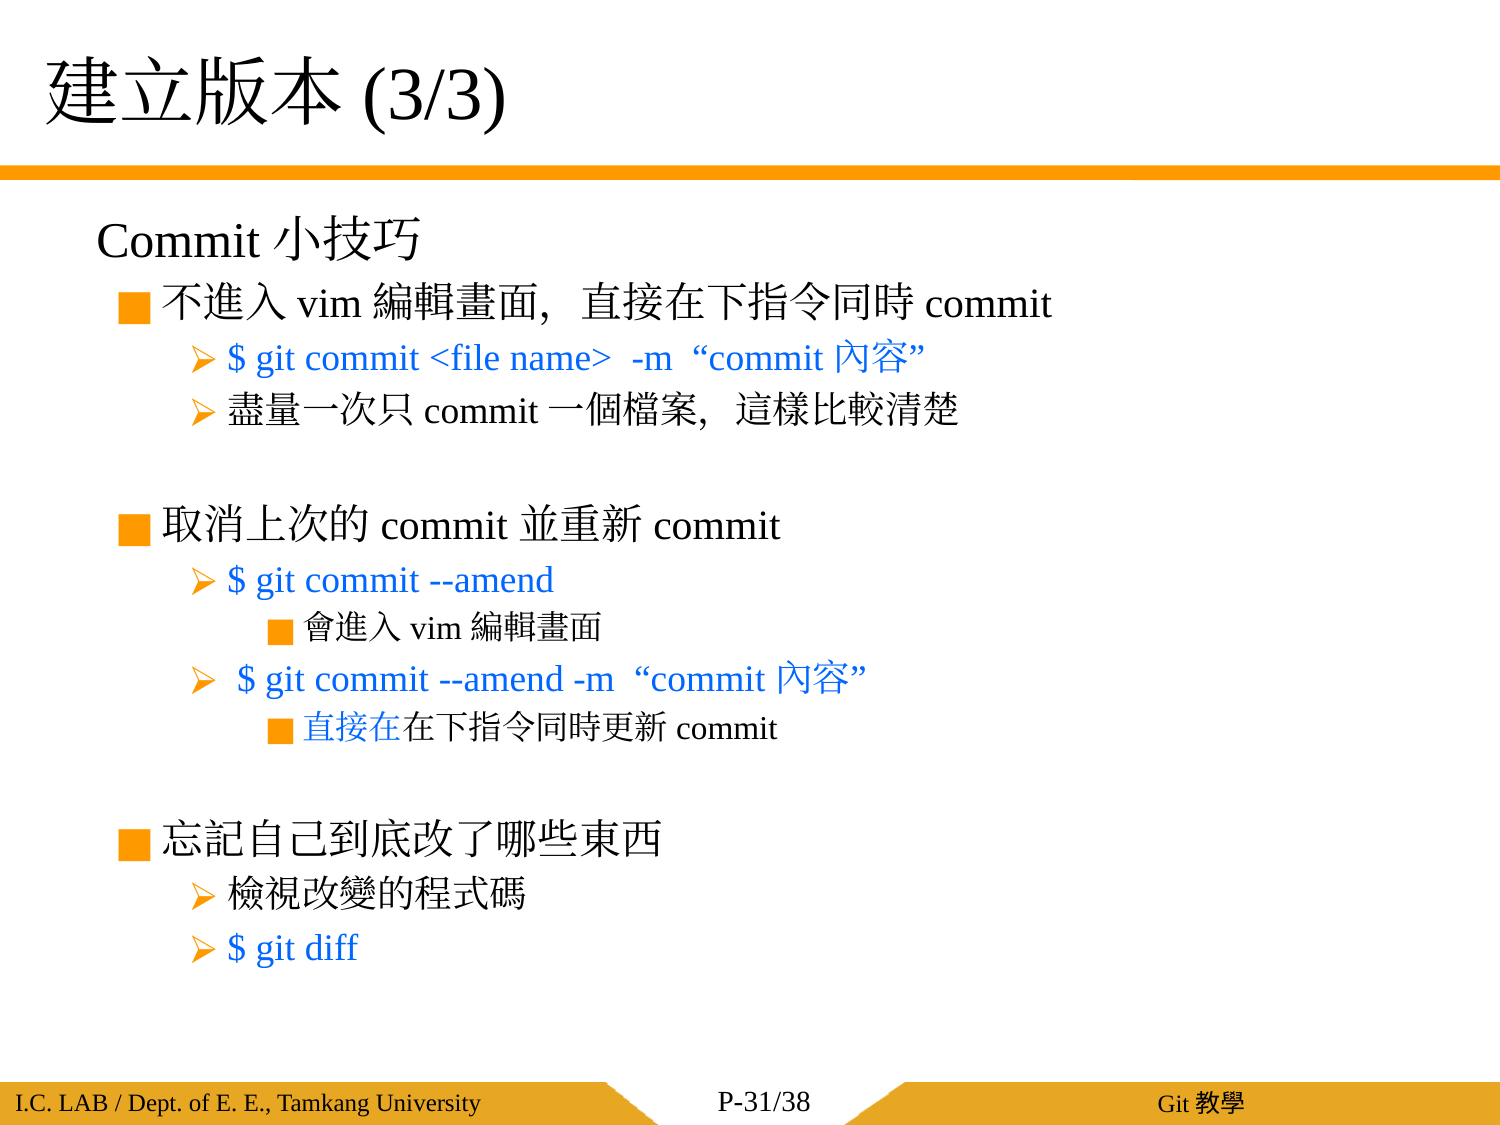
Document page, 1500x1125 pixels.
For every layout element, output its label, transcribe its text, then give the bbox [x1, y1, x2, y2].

picture [842, 1082, 1500, 1125]
title 建立版本(3/3) [29, 19, 1459, 161]
picture [0, 1082, 658, 1125]
list Commit小技巧 不進入vim編輯畫面，直接在下指令同時commit $ git commit <file name> -m “commit內容” 盡量一次只commit一個檔案，這樣比較清楚 取消上次的commit並重新commit $ git commit --amend 會進入vim編輯畫面 $ git commit --amend -m “commit內容” 直接在在下指令同時更新commit 忘記自己到底改了哪些東西 檢視改變的程式碼 $ git diff [24, 200, 1463, 1074]
